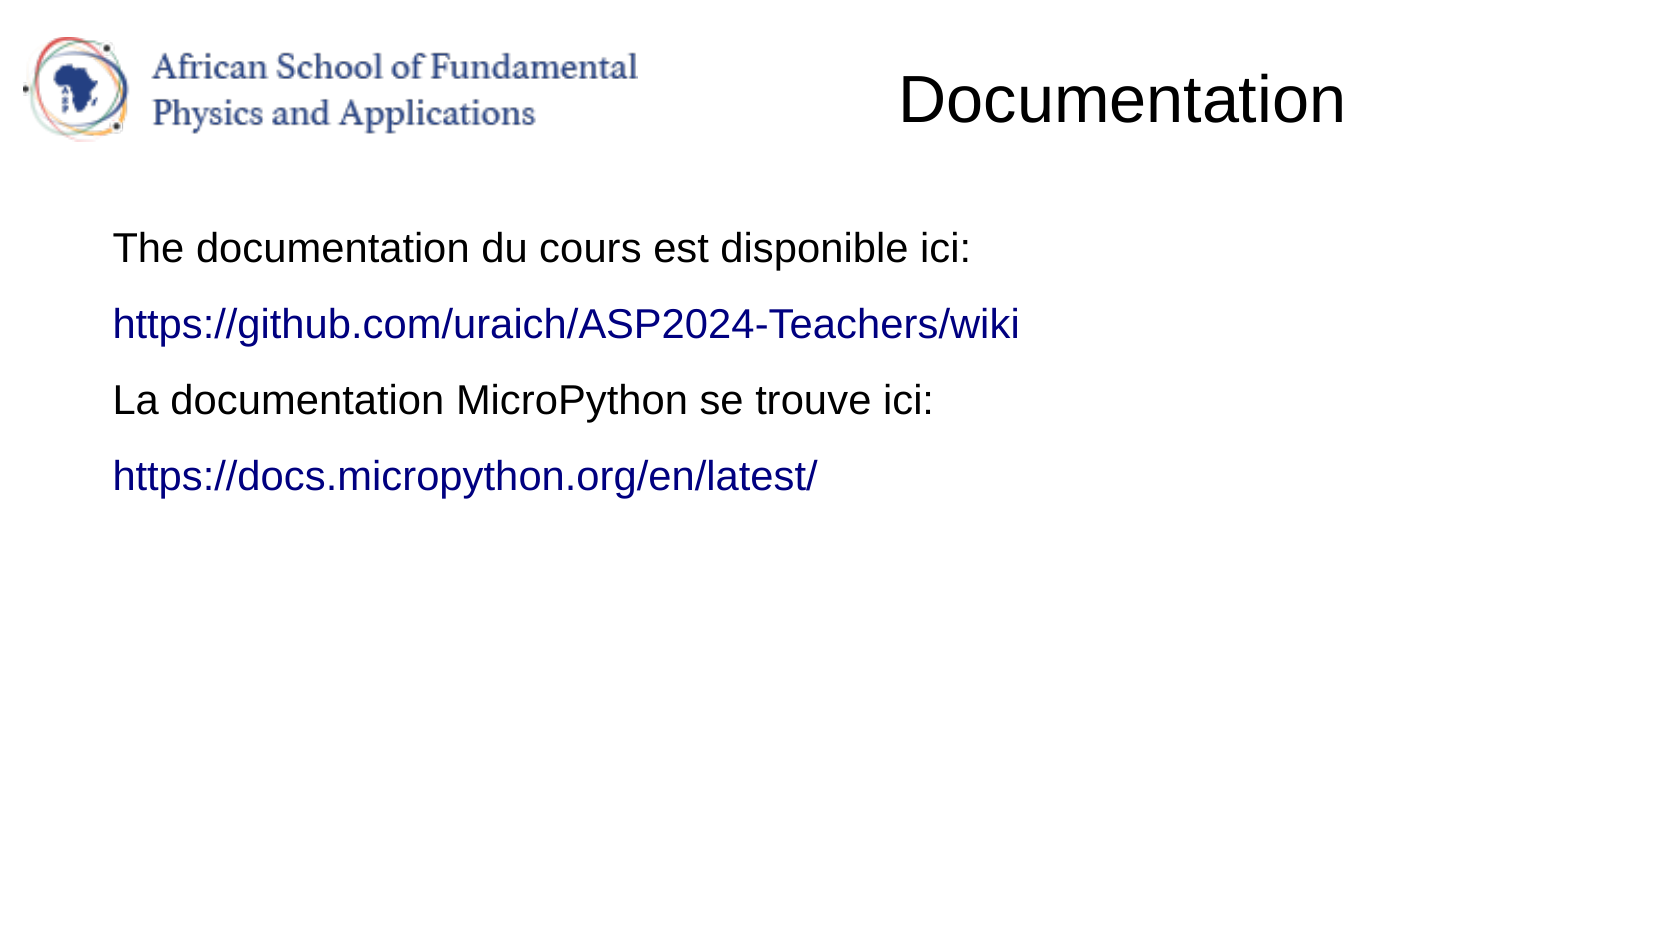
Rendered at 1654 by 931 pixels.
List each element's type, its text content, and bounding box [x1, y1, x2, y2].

title Documentation [635, 21, 1610, 177]
picture [23, 37, 635, 142]
list The documentation du cours est disponible ici: https://github.com/uraich/ASP2024-Teachers/wiki La documentation MicroPython se trouve ici: https://docs.micropython.org/en/latest/ [112, 225, 1601, 765]
